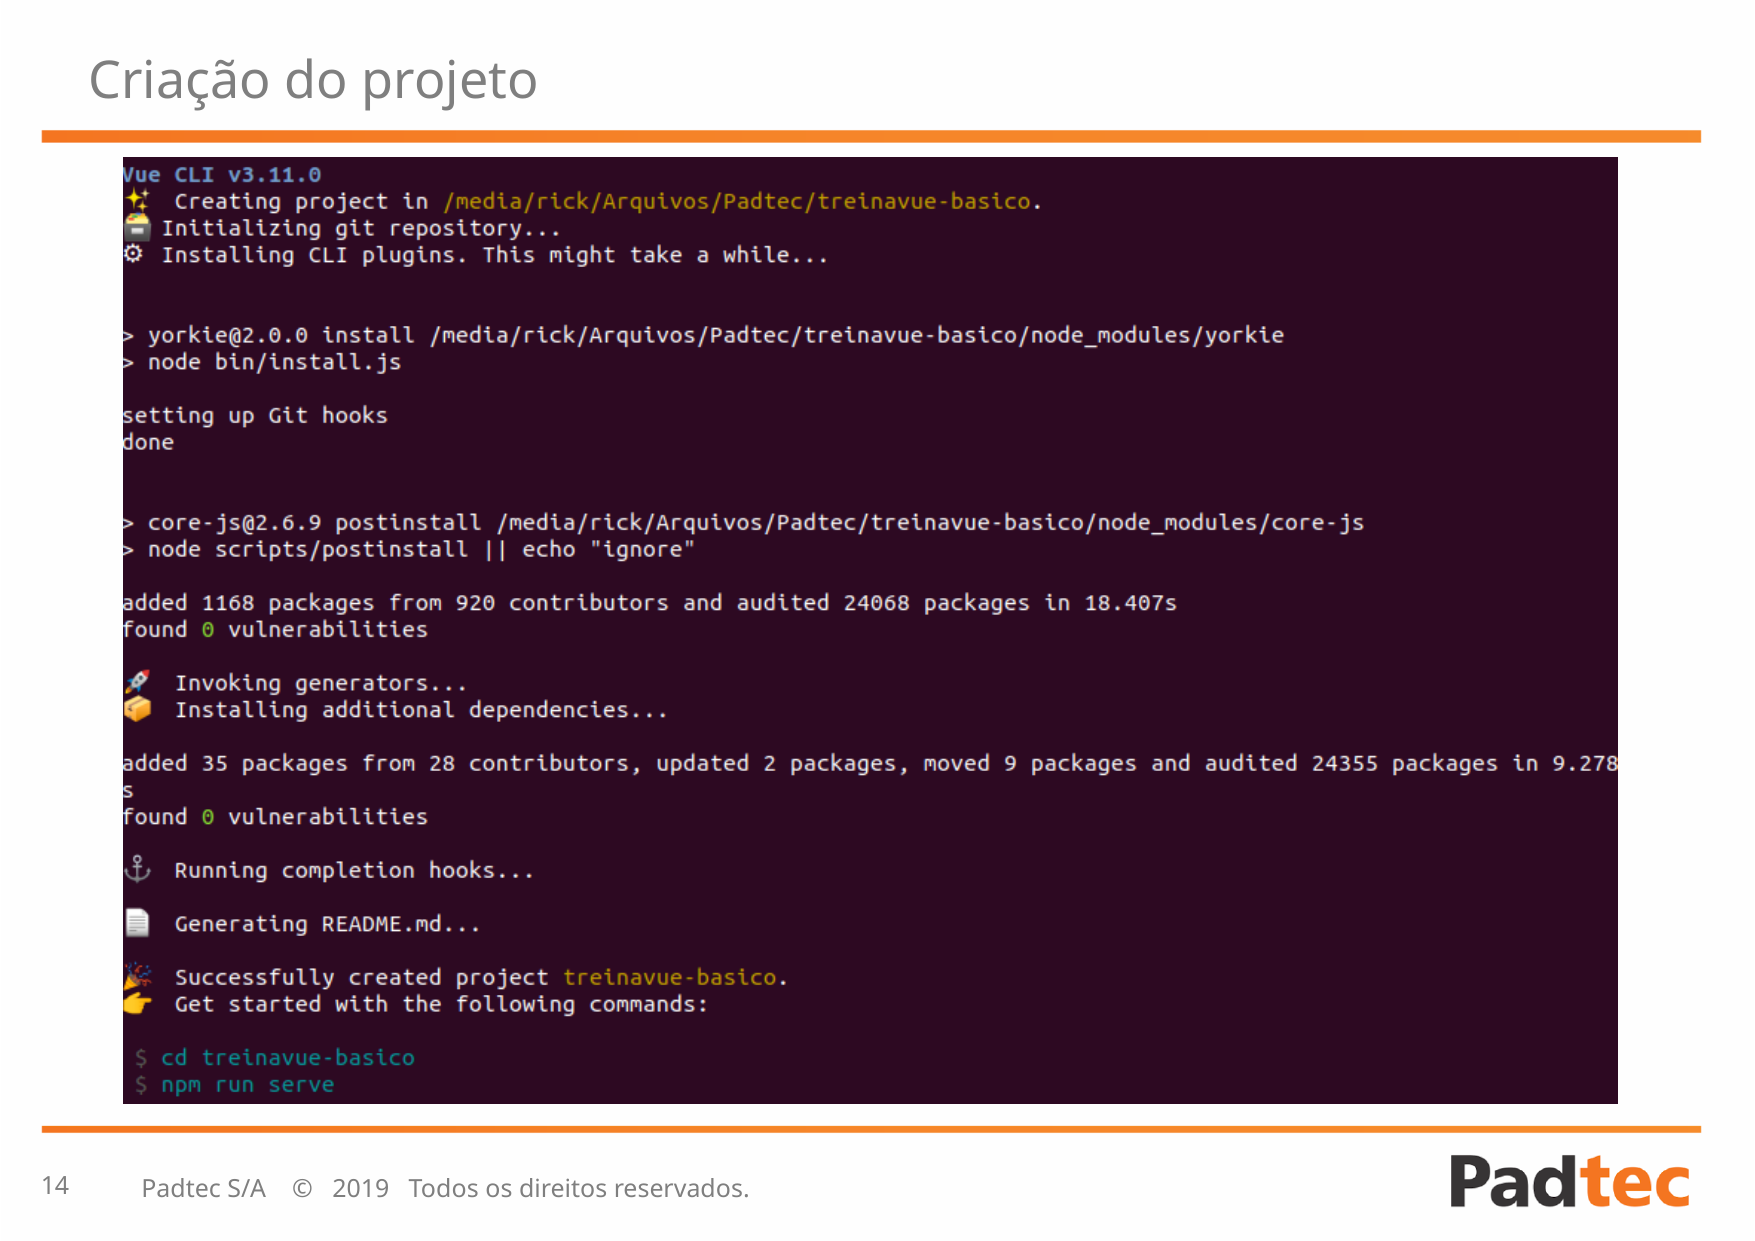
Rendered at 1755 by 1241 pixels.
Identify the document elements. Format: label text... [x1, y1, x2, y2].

title Criação do projeto [73, 29, 1653, 127]
picture [0, 0, 1755, 1241]
